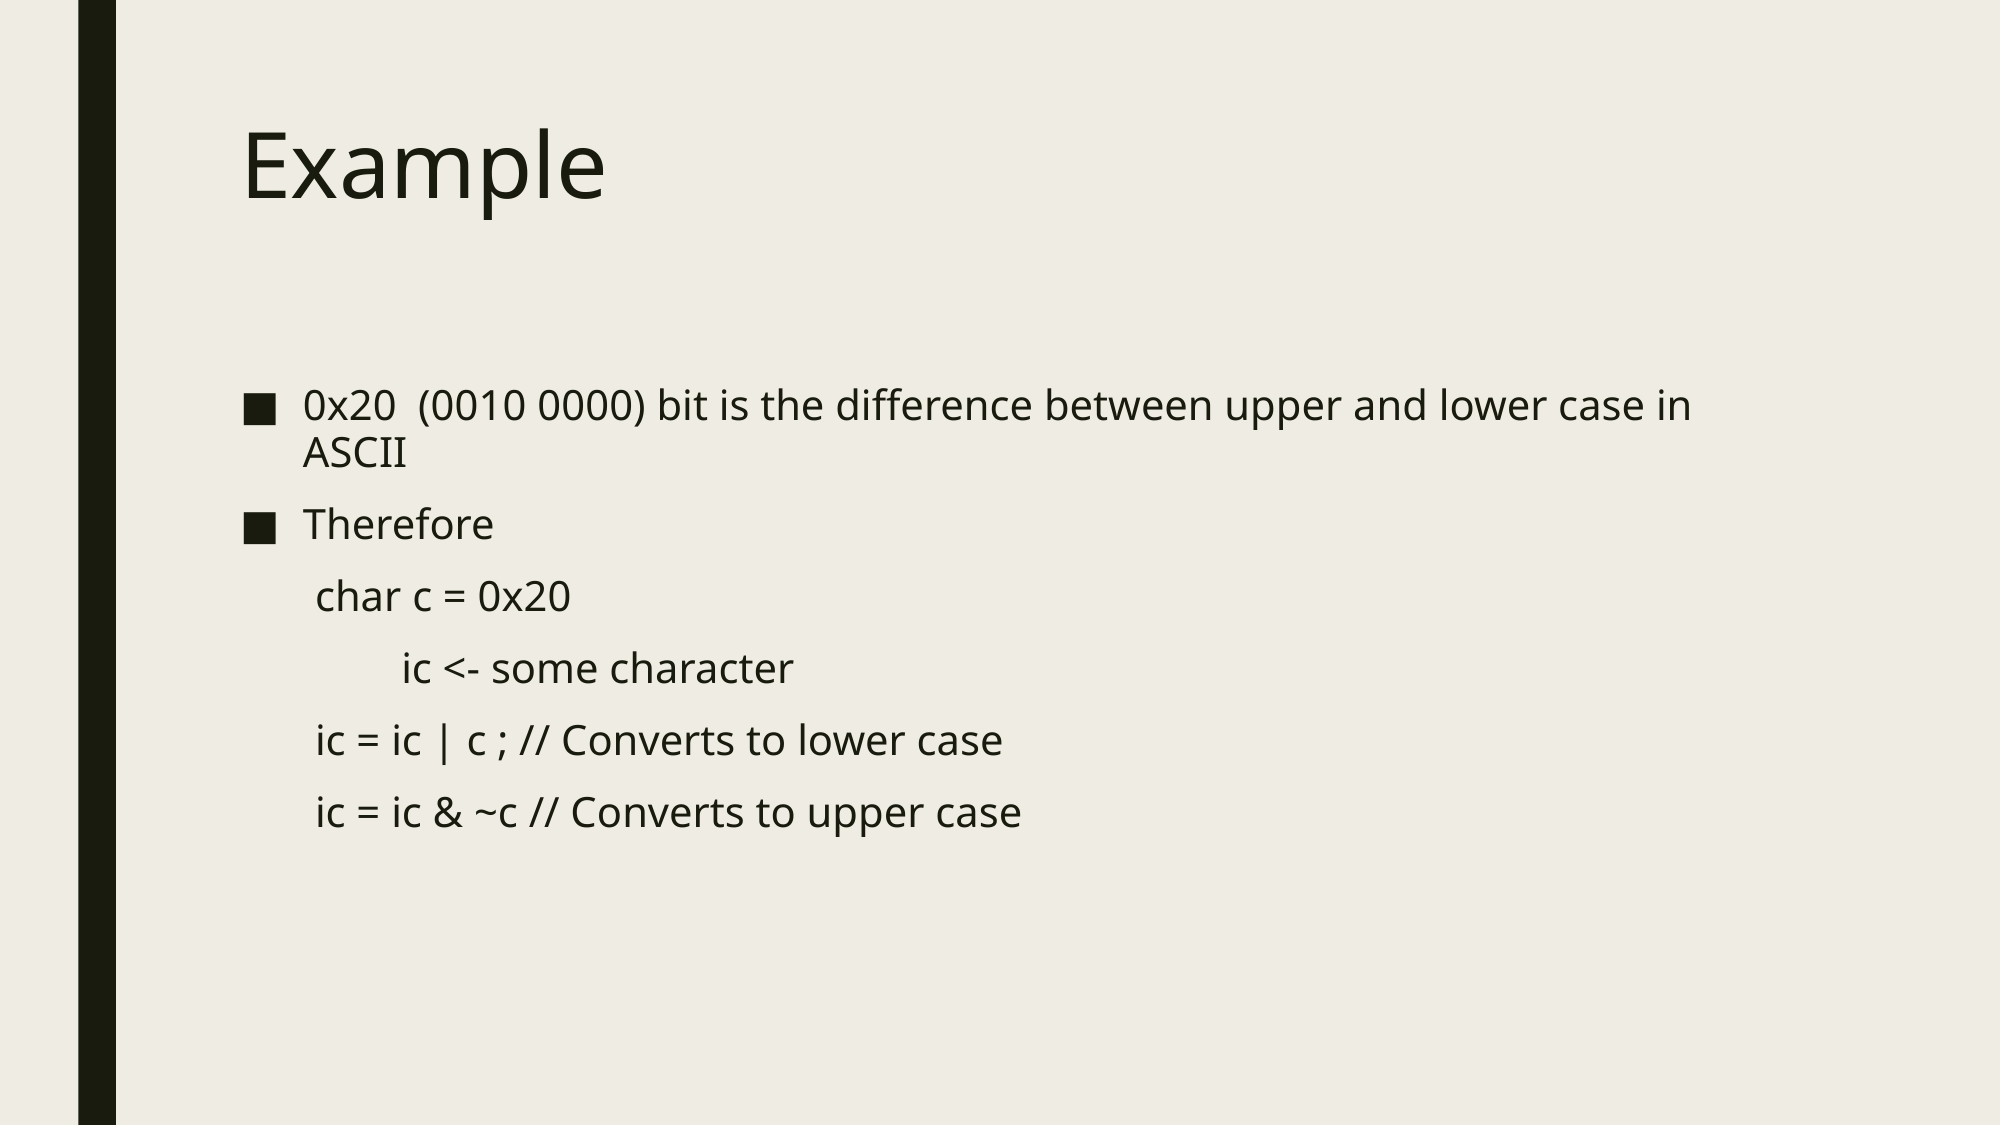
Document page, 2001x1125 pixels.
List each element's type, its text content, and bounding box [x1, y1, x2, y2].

list 0x20 (0010 0000) bit is the difference between upper and lower case in ASCII Therefore char c = 0x20 ic <- some character ic = ic | c ; // Converts to lower case ic = ic & ~c // Converts to upper case [225, 375, 1800, 963]
title Example [225, 112, 1800, 357]
